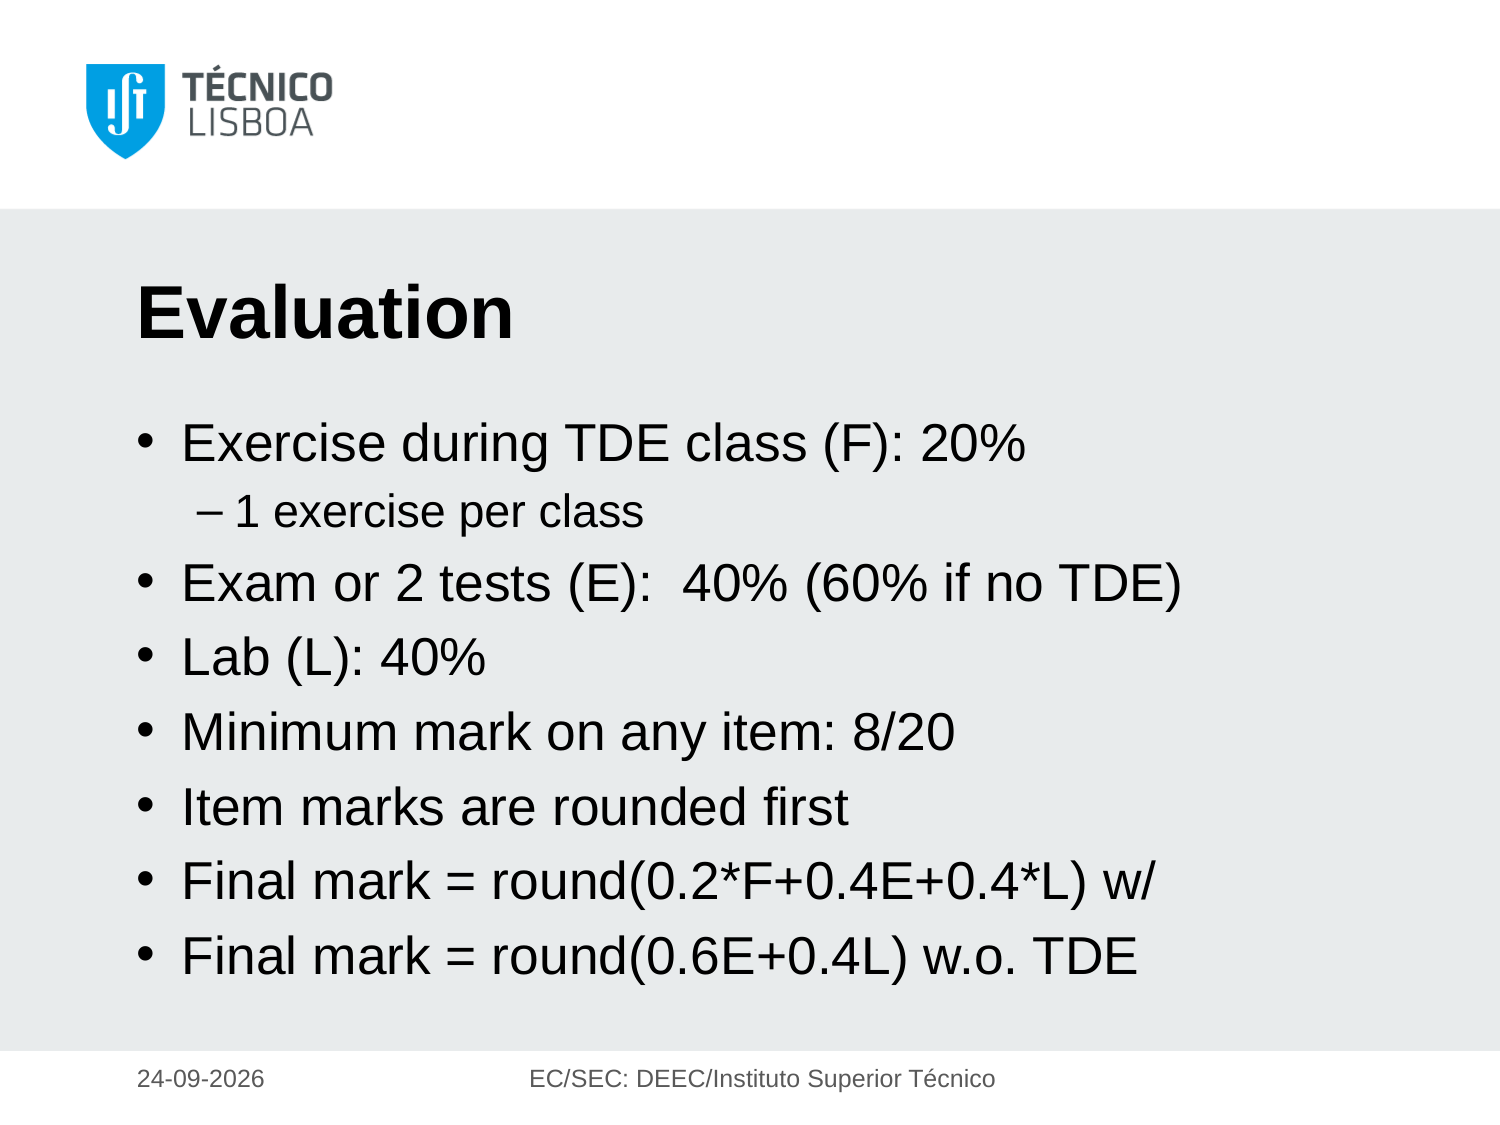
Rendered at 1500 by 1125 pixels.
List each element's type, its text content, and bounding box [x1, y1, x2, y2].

title Evaluation [121, 237, 1378, 381]
slide_number 23-09-2019 [121, 1052, 425, 1103]
picture [0, 0, 1500, 1125]
list Exercise during TDE class (F): 20% 1 exercise per class Exam or 2 tests (E): 40% (60% if no TDE) Lab (L): 40% Minimum mark on any item: 8/20 Item marks are rounded first Final mark = round(0.2*F+0.4E+0.4*L) w/ Final mark = round(0.6E+0.4L) w.o. TDE [121, 400, 1378, 1005]
footer EC/SEC: DEEC/Instituto Superior Técnico [512, 1052, 1021, 1103]
